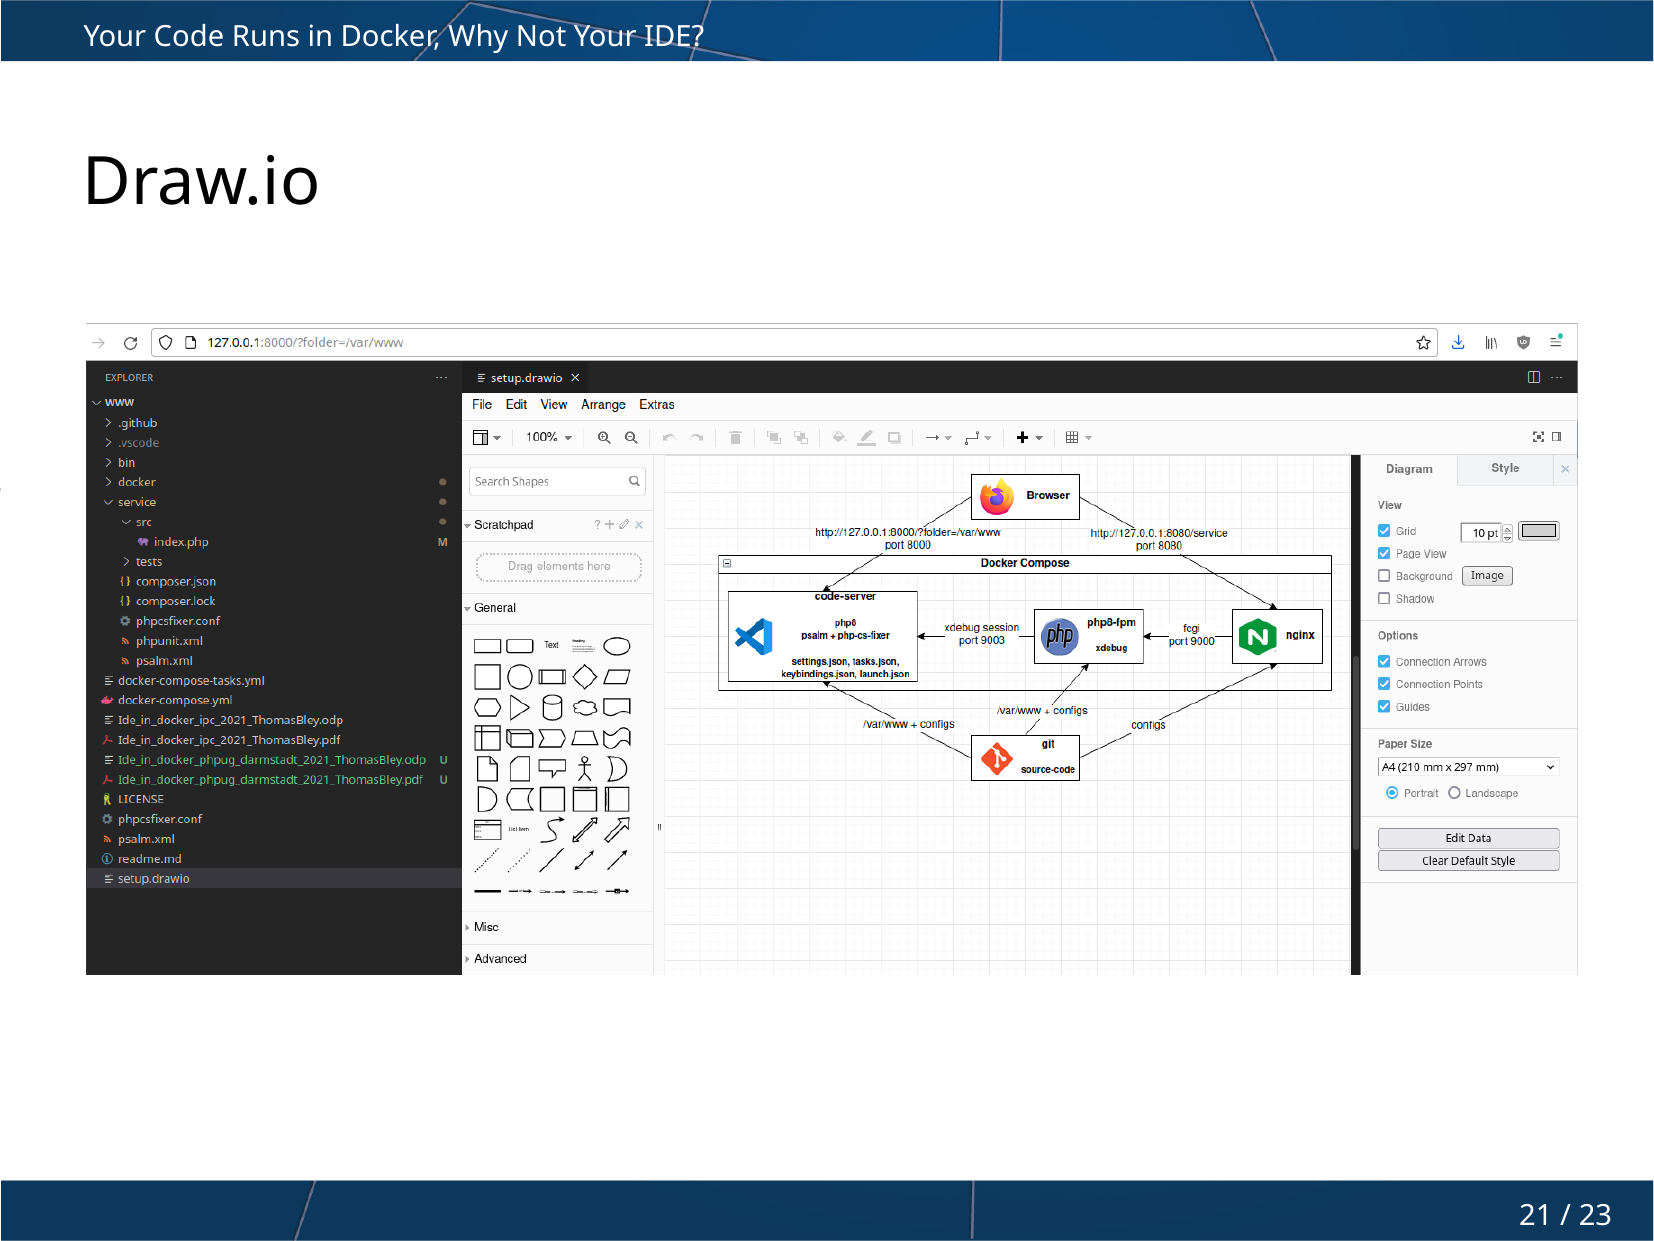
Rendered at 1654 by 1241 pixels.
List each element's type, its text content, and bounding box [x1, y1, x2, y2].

title Draw.io [82, 82, 1571, 275]
picture [0, 0, 1654, 1241]
